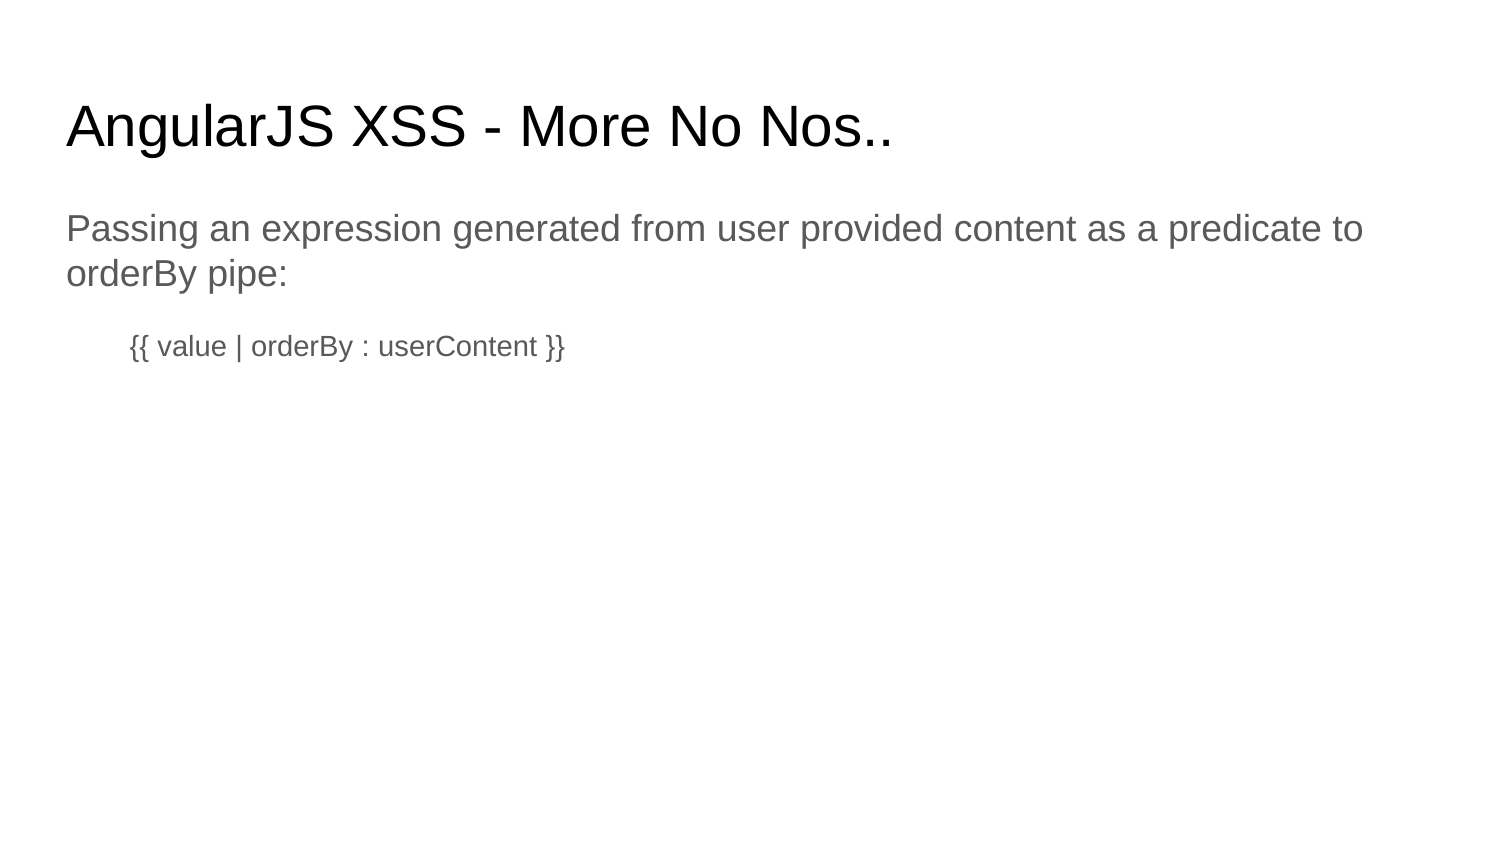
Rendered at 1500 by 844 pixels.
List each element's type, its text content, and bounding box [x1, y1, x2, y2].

list Passing an expression generated from user provided content as a predicate to orderBy pipe: {{ value | orderBy : userContent }} [51, 189, 1449, 750]
title AngularJS XSS - More No Nos.. [51, 72, 1449, 167]
